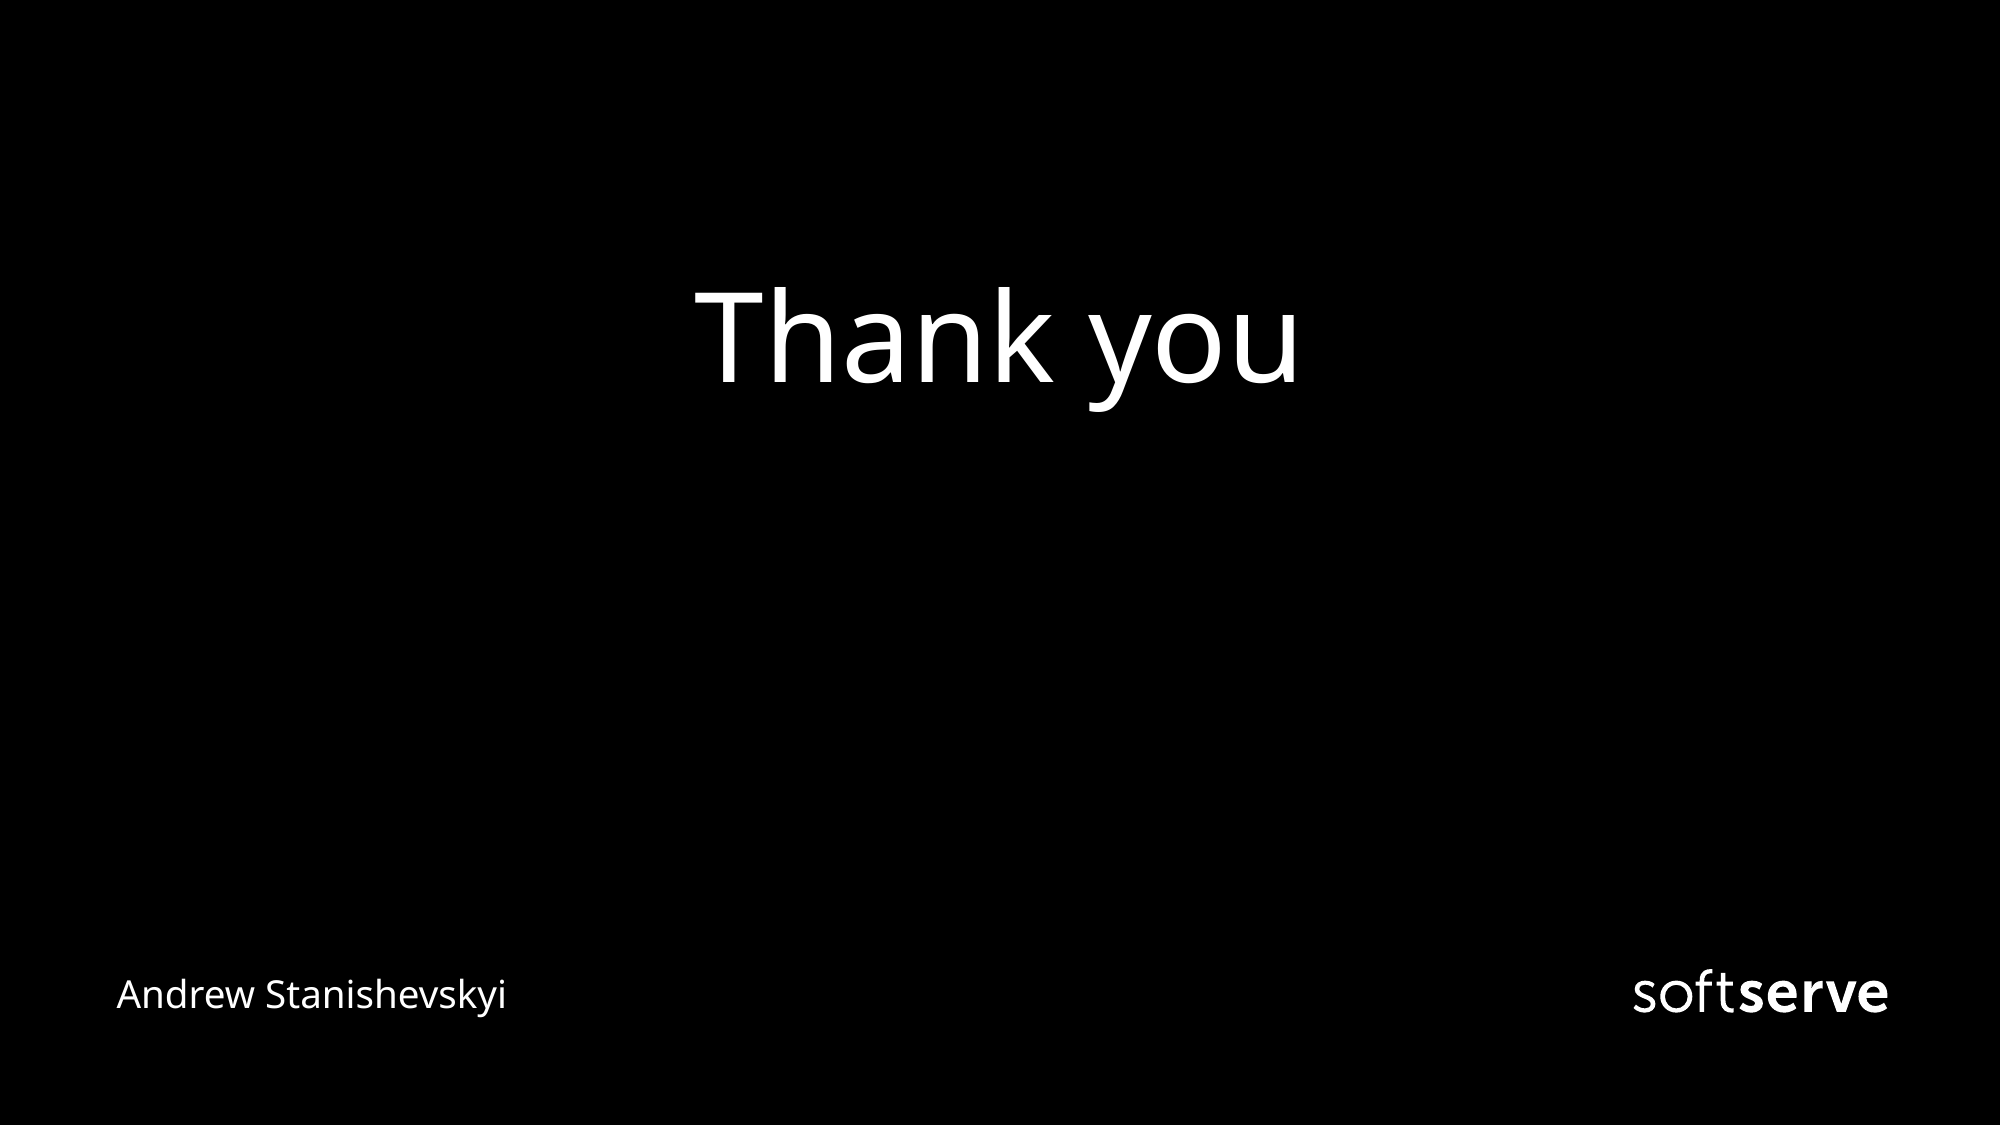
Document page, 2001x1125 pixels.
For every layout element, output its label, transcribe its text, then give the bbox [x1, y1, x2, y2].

title Thank you [112, 254, 1888, 413]
list Andrew Stanishevskyi [0, 970, 569, 1019]
